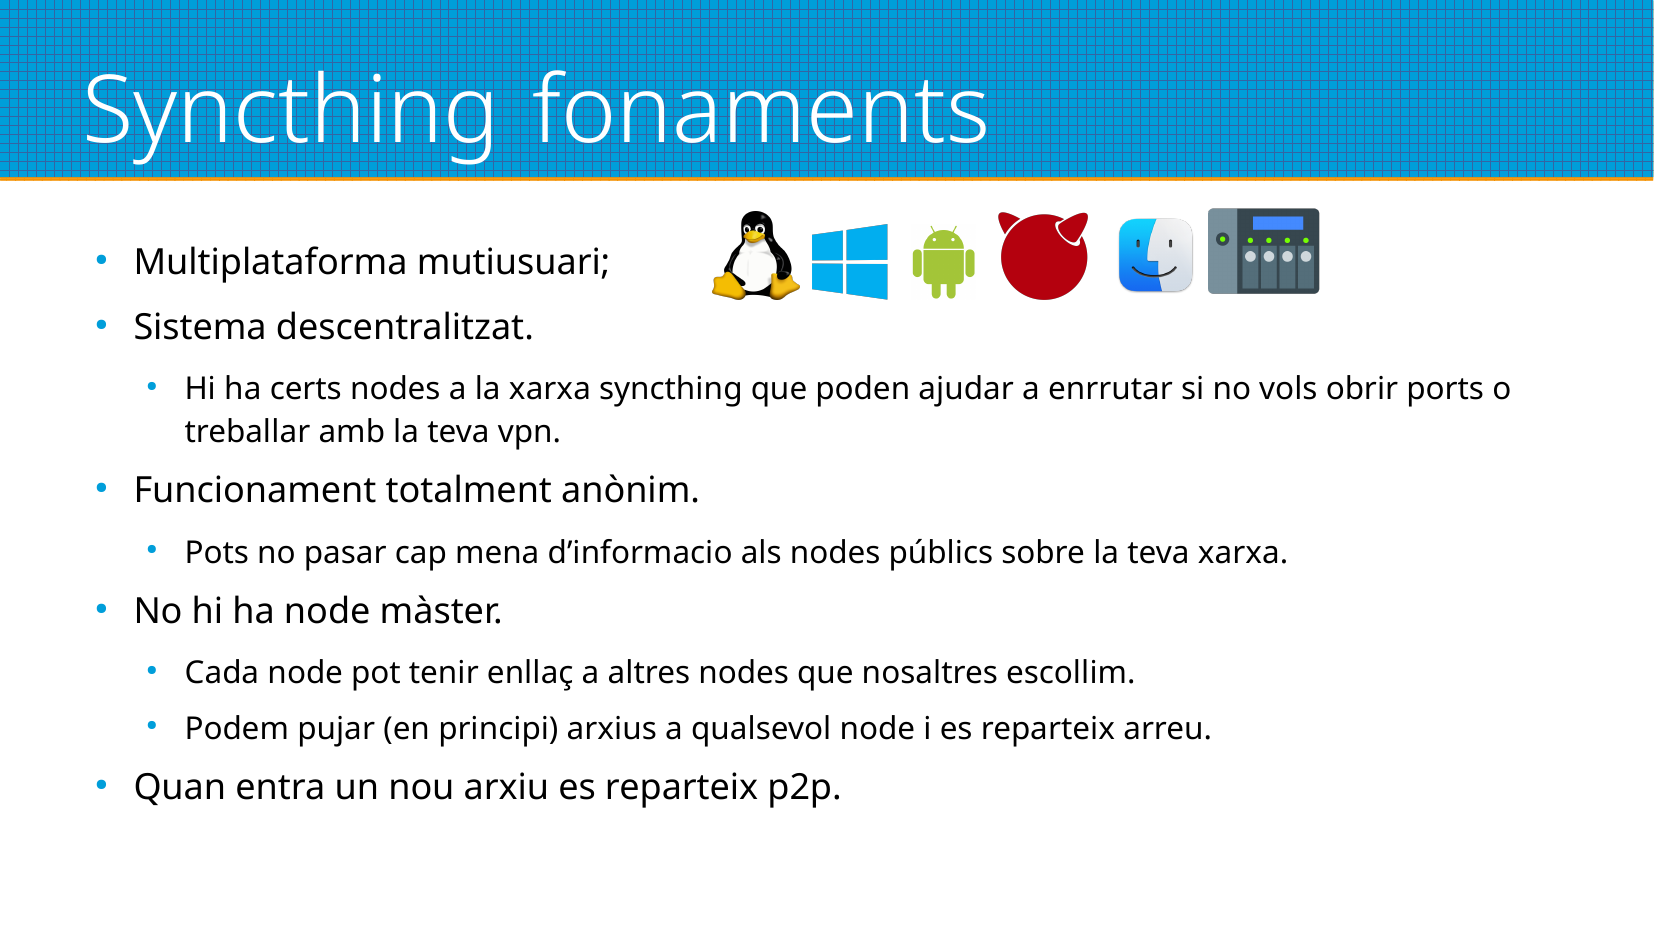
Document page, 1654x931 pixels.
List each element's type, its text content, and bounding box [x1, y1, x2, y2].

picture [712, 211, 800, 301]
picture [998, 212, 1088, 301]
picture [911, 224, 976, 301]
picture [1110, 187, 1327, 315]
list Multiplataforma mutiusuari; Sistema descentralitzat. Hi ha certs nodes a la xarxa syncthing que poden ajudar a enrrutar si no vols obrir ports o treballar amb la teva vpn. Funcionament totalment anònim. Pots no pasar cap mena d’informacio als nodes públics sobre la teva xarxa. No hi ha node màster. Cada node pot tenir enllaç a altres nodes que nosaltres escollim. Podem pujar (en principi) arxius a qualsevol node i es reparteix arreu. Quan entra un nou arxiu es reparteix p2p. [82, 236, 1563, 811]
picture [812, 224, 888, 301]
title Syncthing fonaments [82, 14, 1571, 171]
